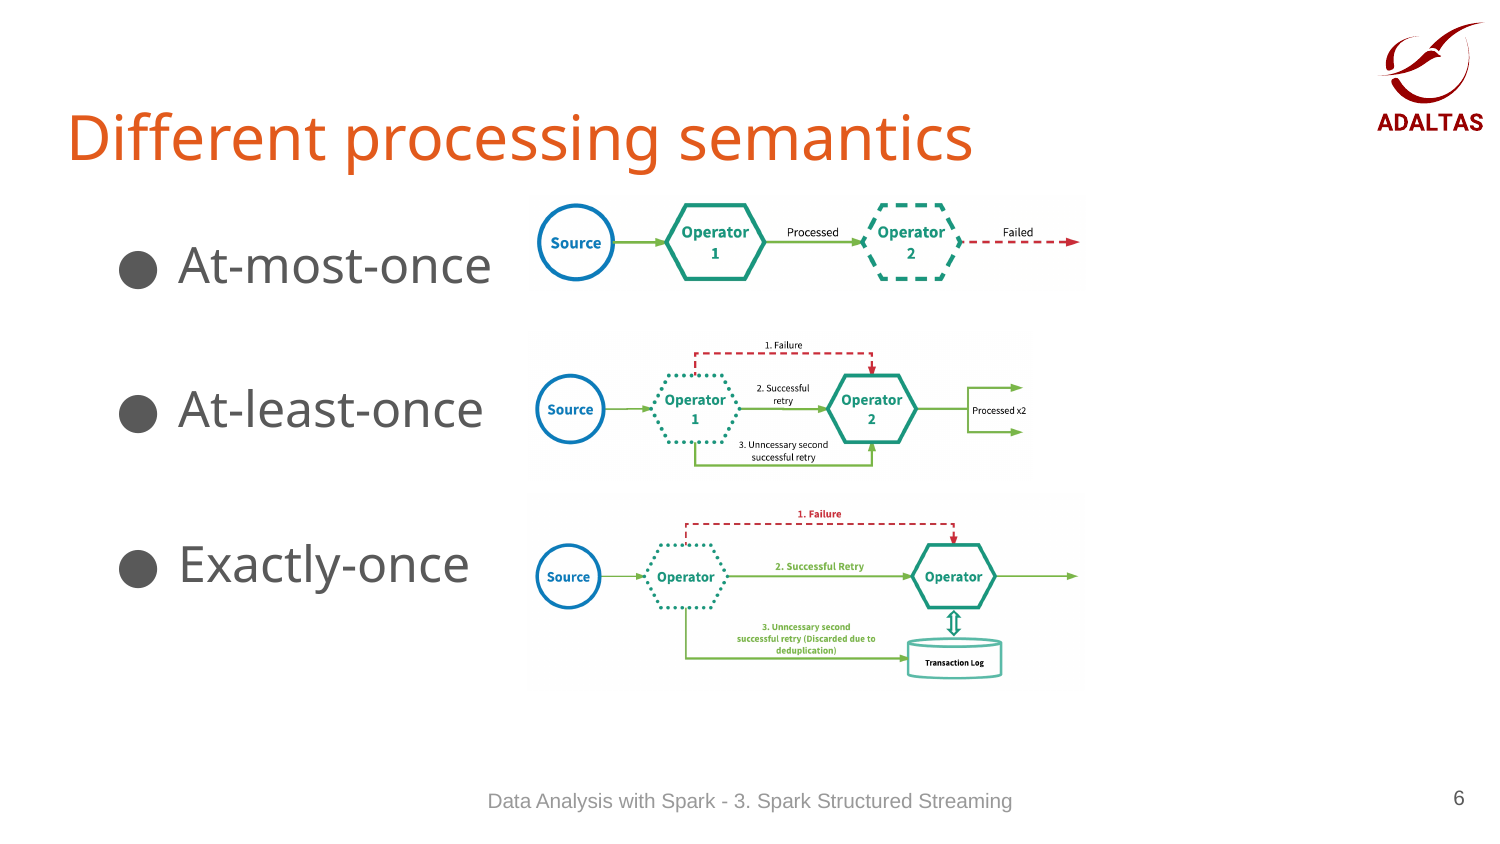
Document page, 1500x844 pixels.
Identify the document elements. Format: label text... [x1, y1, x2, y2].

picture [527, 493, 1085, 691]
picture [529, 195, 1086, 291]
picture [528, 331, 1033, 481]
text_box Data Analysis with Spark - 3. Spark Structured Streaming [462, 773, 1038, 822]
list At-most-once At-least-once Exactly-once [88, 189, 1380, 844]
title Different processing semantics [51, 71, 1184, 166]
slide_number <number> [1389, 764, 1480, 830]
